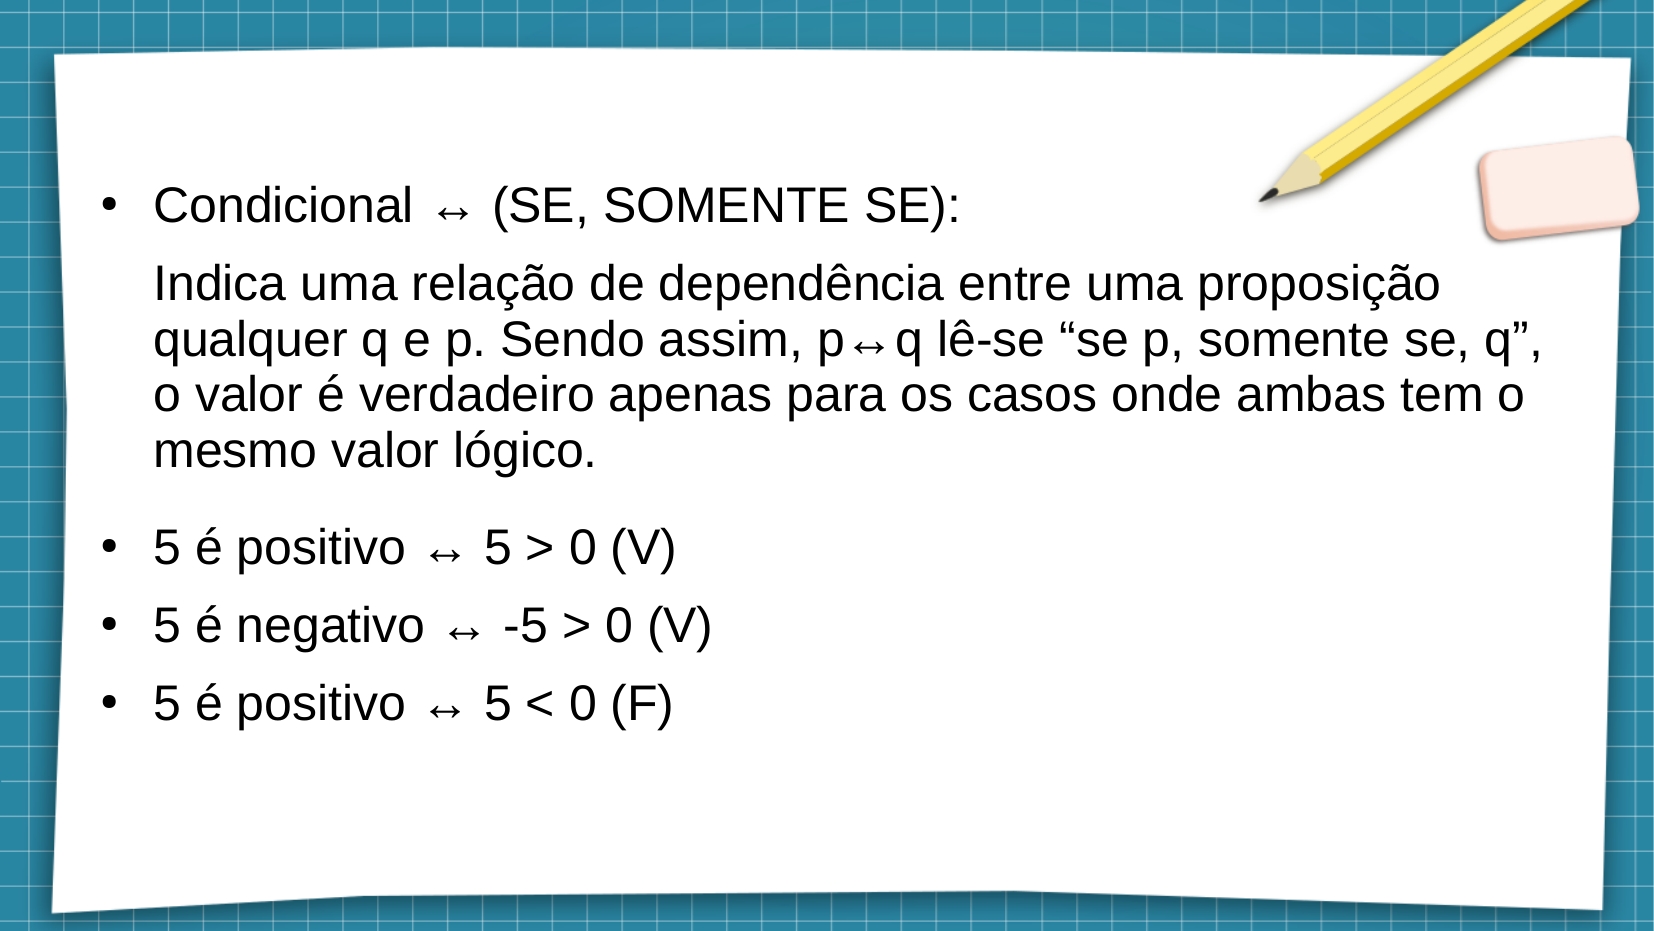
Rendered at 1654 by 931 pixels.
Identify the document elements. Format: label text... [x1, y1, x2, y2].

picture [0, 0, 1654, 931]
list Condicional ↔ (SE, SOMENTE SE): Indica uma relação de dependência entre uma proposição qualquer q e p. Sendo assim, p↔q lê-se “se p, somente se, q”, o valor é verdadeiro apenas para os casos onde ambas tem o mesmo valor lógico. [82, 177, 1571, 519]
list 5 é positivo ↔ 5 > 0 (V) 5 é negativo ↔ -5 > 0 (V) 5 é positivo ↔ 5 < 0 (F) [82, 519, 1571, 875]
